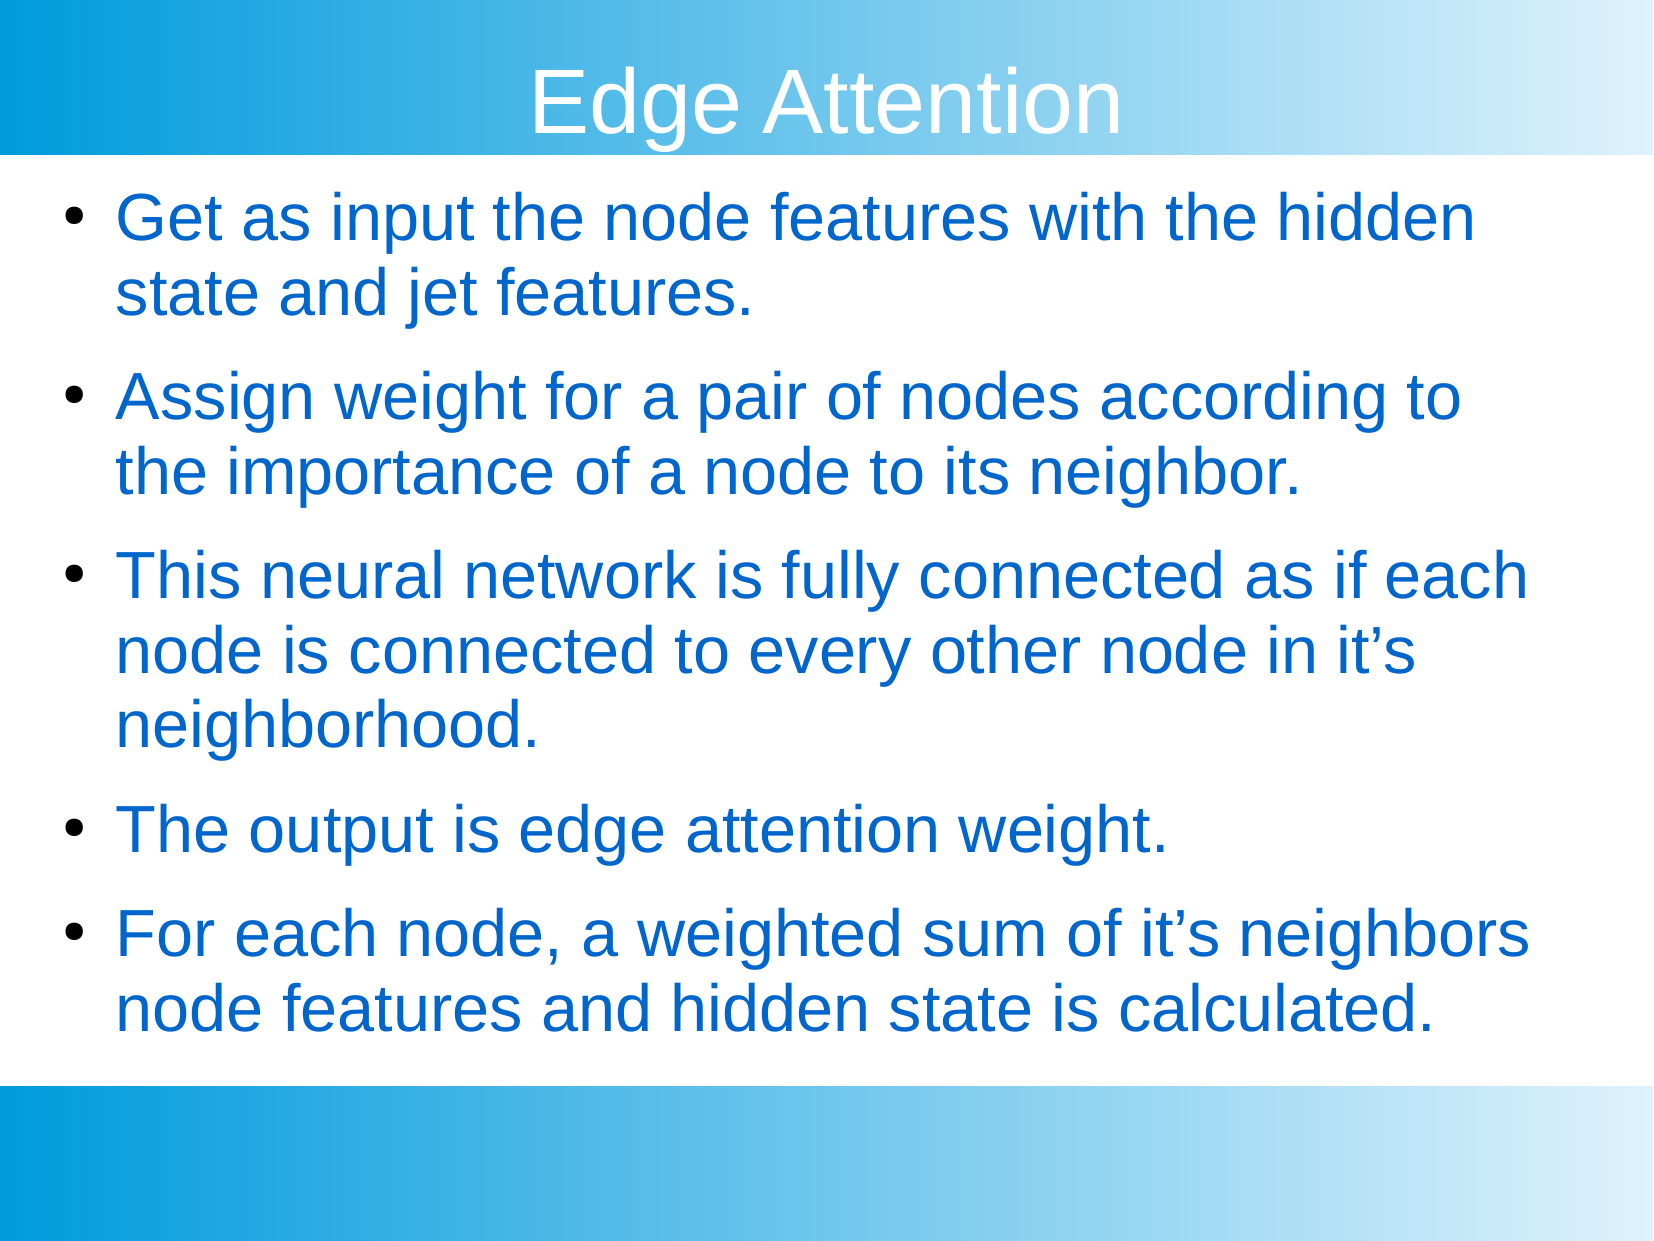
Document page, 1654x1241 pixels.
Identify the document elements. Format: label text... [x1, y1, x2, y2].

title Edge Attention [82, 49, 1571, 155]
list Get as input the node features with the hidden state and jet features. Assign weight for a pair of nodes according to the importance of a node to its neighbor. This neural network is fully connected as if each node is connected to every other node in it’s neighborhood. The output is edge attention weight. For each node, a weighted sum of it’s neighbors node features and hidden state is calculated. [44, 180, 1534, 900]
